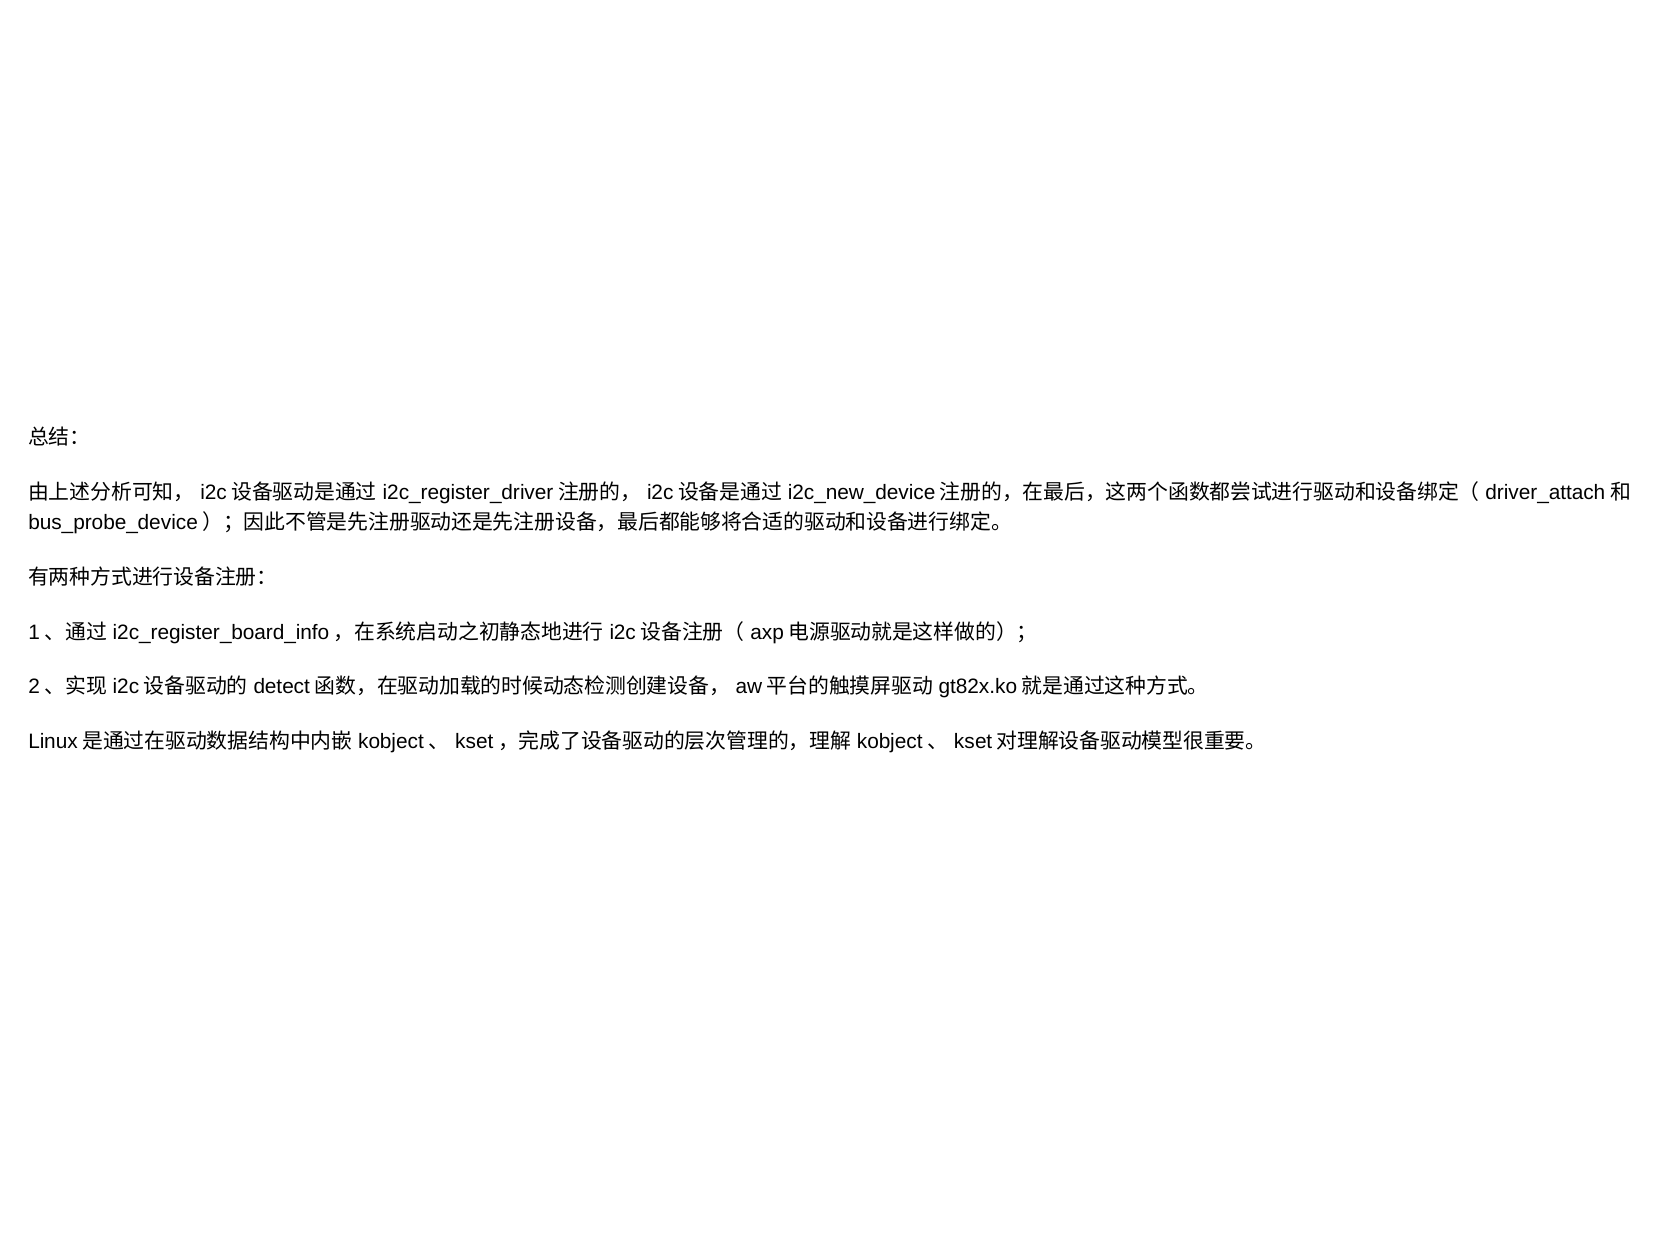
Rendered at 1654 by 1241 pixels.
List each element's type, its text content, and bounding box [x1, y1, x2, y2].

text_box 总结： 由上述分析可知，i2c设备驱动是通过i2c_register_driver注册的，i2c设备是通过i2c_new_device注册的，在最后，这两个函数都尝试进行驱动和设备绑定（driver_attach和bus_probe_device）；因此不管是先注册驱动还是先注册设备，最后都能够将合适的驱动和设备进行绑定。 有两种方式进行设备注册： 1、通过i2c_register_board_info，在系统启动之初静态地进行i2c设备注册（axp电源驱动就是这样做的）； 2、实现i2c设备驱动的detect函数，在驱动加载的时候动态检测创建设备，aw平台的触摸屏驱动gt82x.ko就是通过这种方式。 Linux是通过在驱动数据结构中内嵌kobject、kset，完成了设备驱动的层次管理的，理解kobject、kset对理解设备驱动模型很重要。 [13, 413, 1654, 818]
